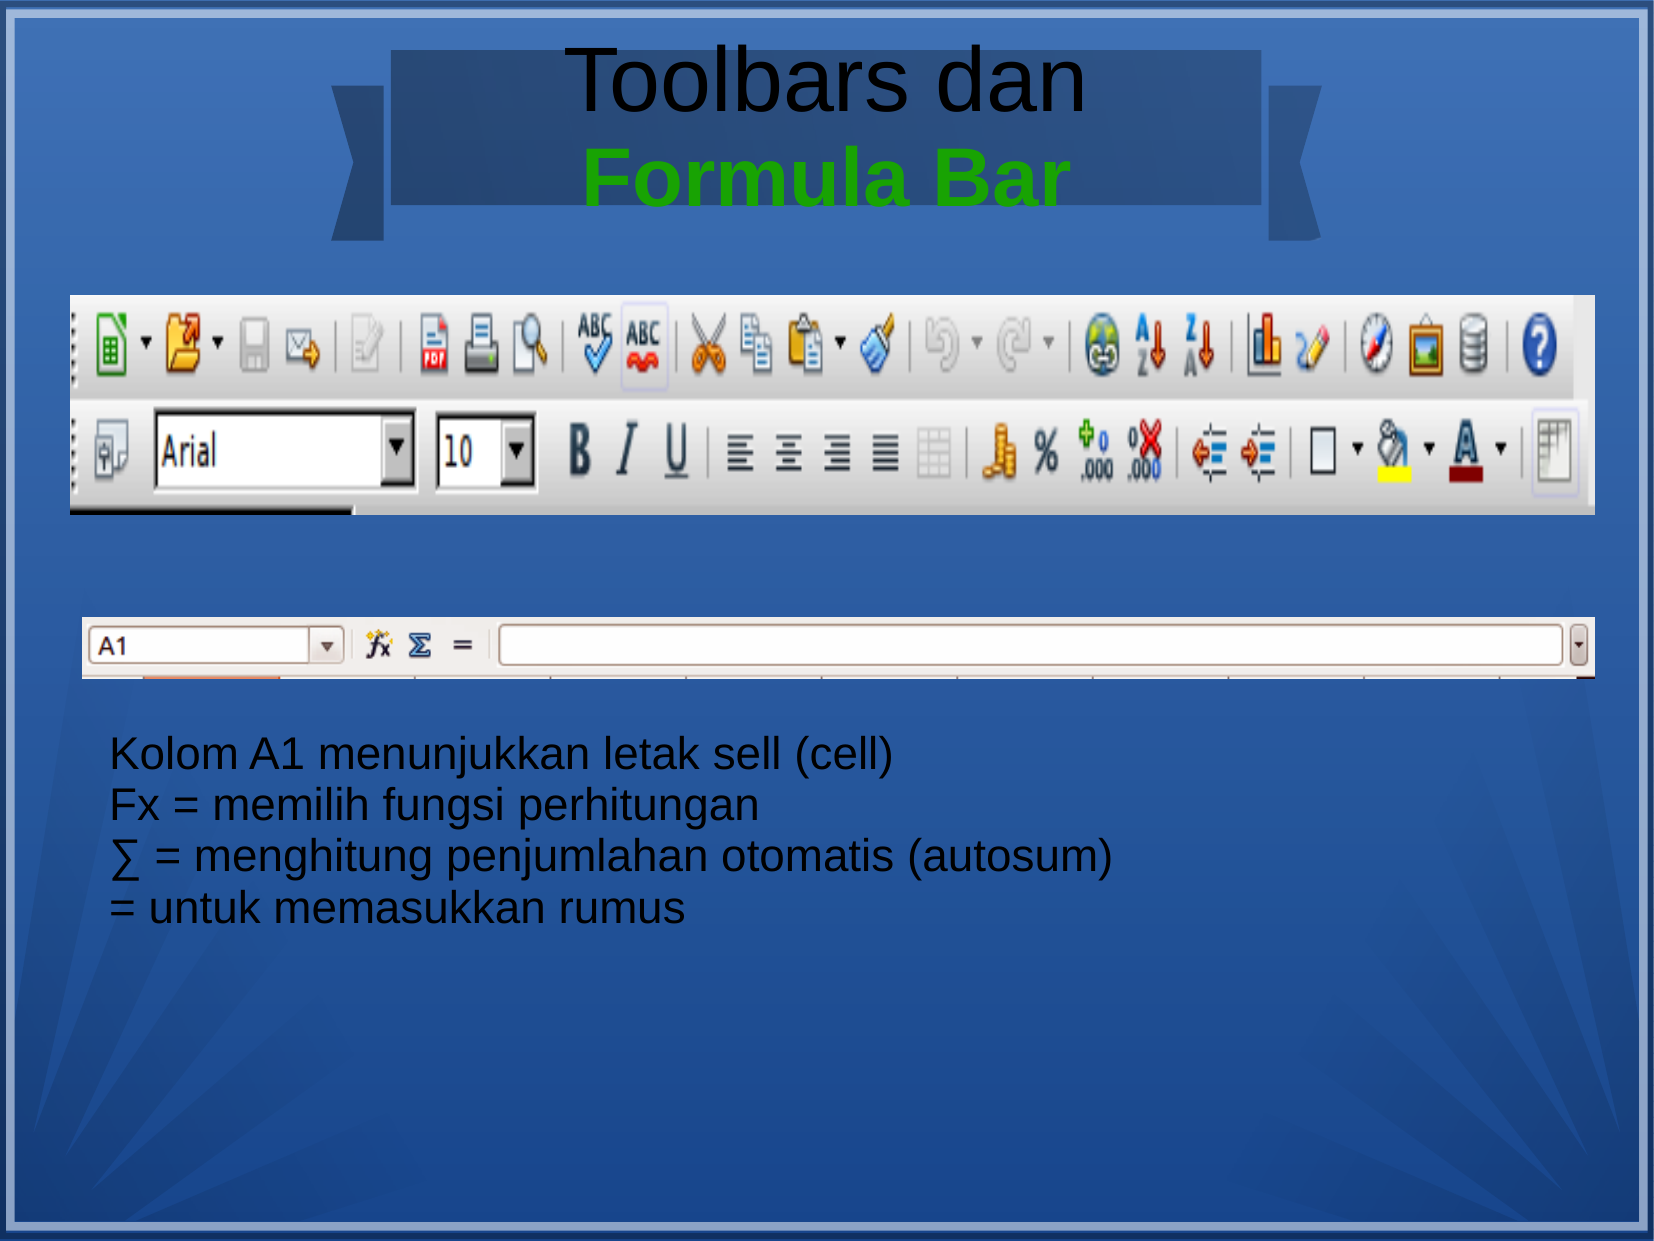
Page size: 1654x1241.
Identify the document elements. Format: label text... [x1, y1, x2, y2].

text_box Kolom A1 menunjukkan letak sell (cell) Fx = memilih fungsi perhitungan ∑ = menghitung penjumlahan otomatis (autosum) = untuk memasukkan rumus [94, 720, 1607, 941]
picture [82, 617, 1595, 679]
title Toolbars dan Formula Bar [389, 27, 1264, 225]
picture [70, 295, 1595, 515]
